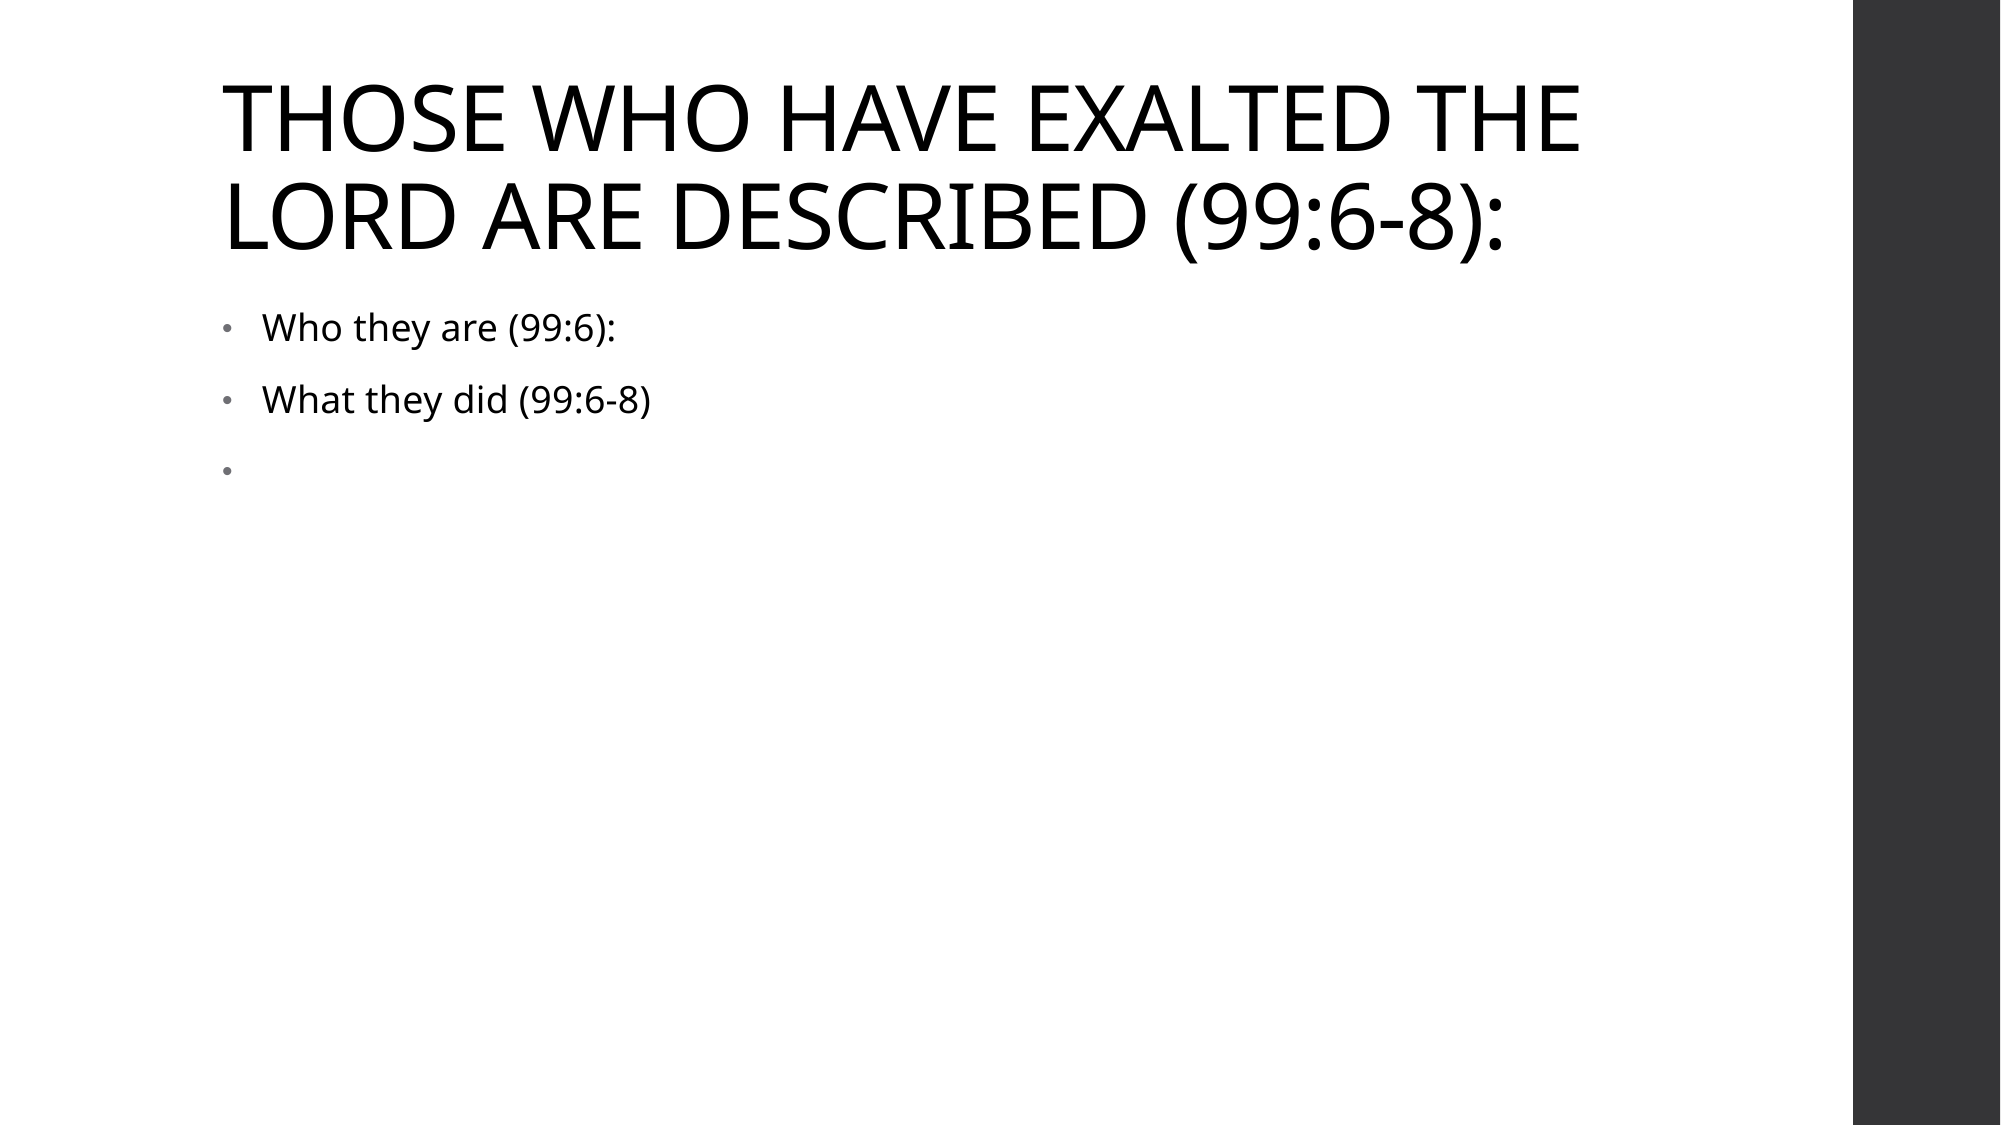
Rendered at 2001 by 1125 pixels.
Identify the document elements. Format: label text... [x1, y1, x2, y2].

title THOSE WHO HAVE EXALTED THE LORD ARE DESCRIBED (99:6-8): [206, 60, 1797, 278]
list Who they are (99:6): What they did (99:6-8) [206, 299, 1617, 1014]
